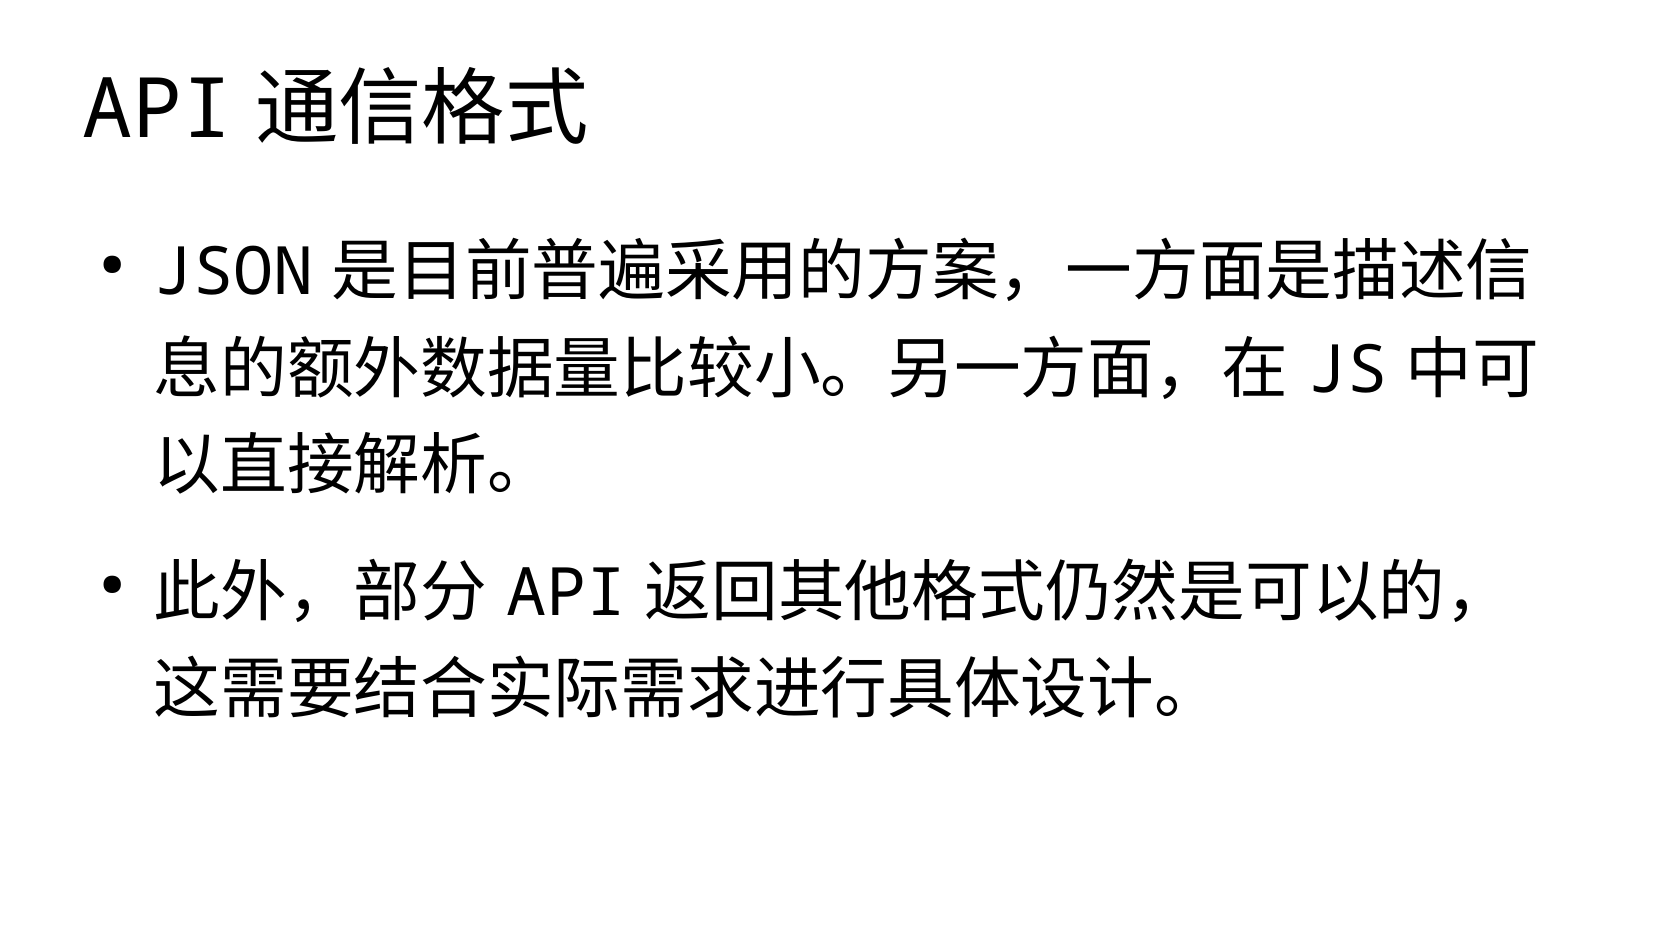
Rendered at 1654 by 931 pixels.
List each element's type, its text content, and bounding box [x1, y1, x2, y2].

title API通信格式 [82, 37, 1571, 166]
list JSON是目前普遍采用的方案，一方面是描述信息的额外数据量比较小。另一方面，在JS中可以直接解析。 此外，部分API返回其他格式仍然是可以的，这需要结合实际需求进行具体设计。 [82, 217, 1571, 875]
